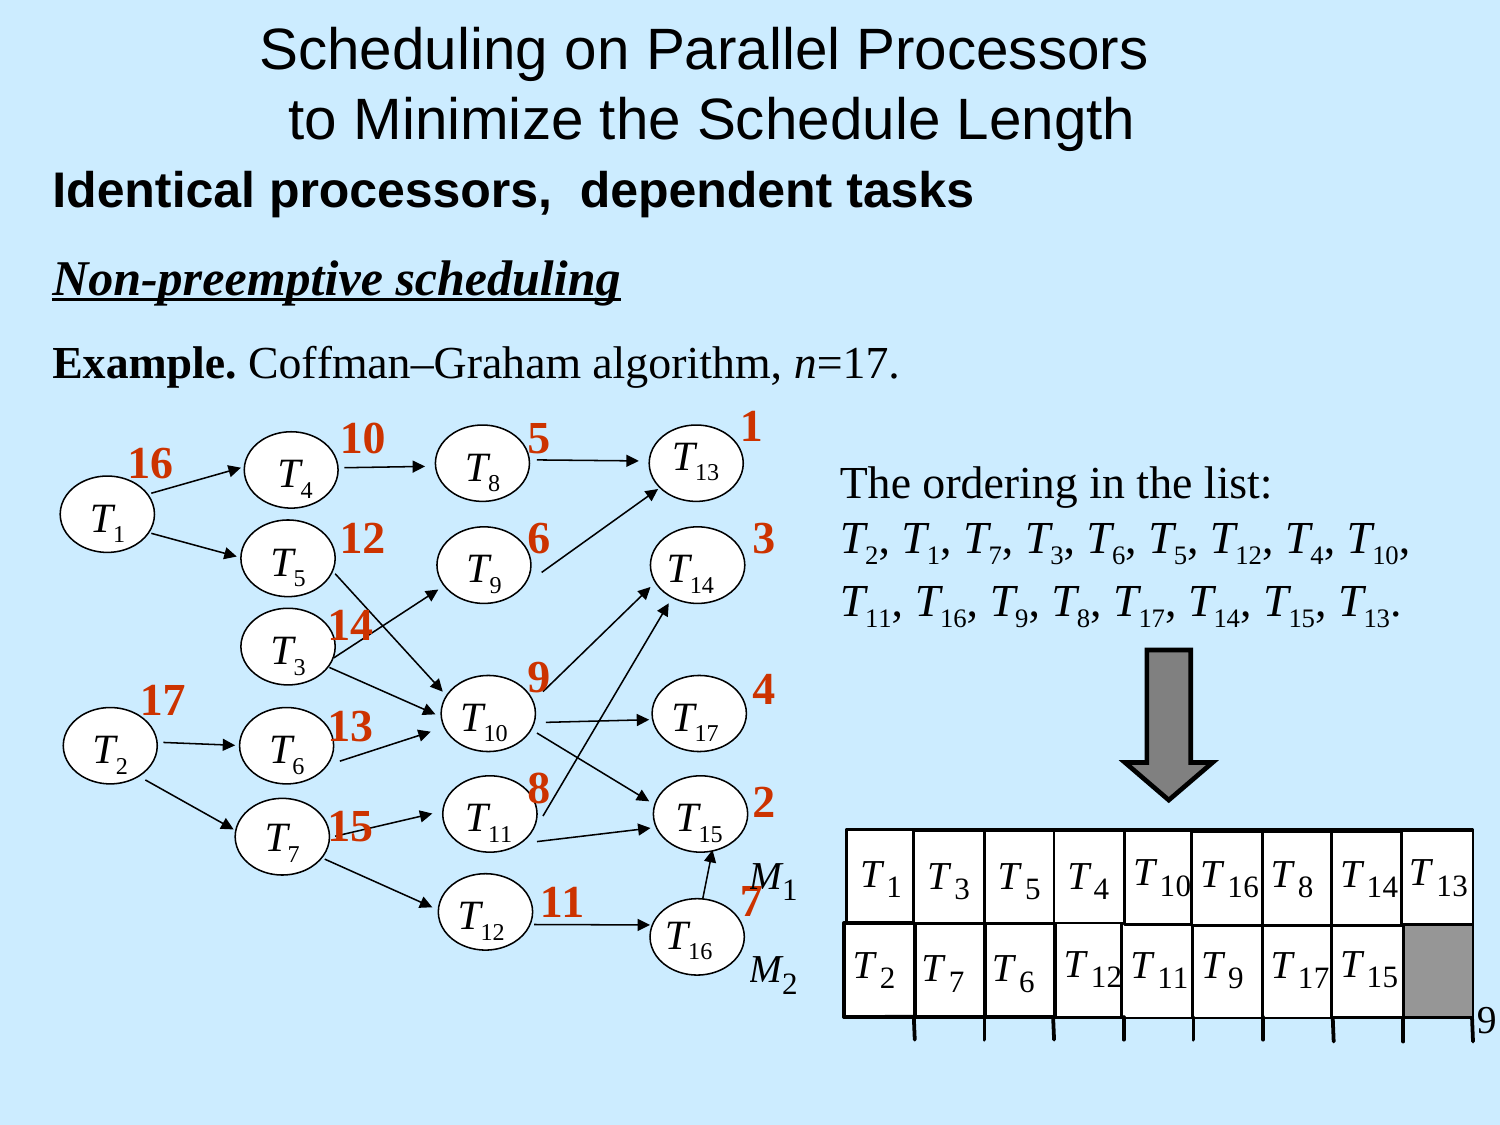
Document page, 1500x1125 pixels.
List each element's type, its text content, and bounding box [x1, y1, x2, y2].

text_box [235, 809, 316, 876]
text_box [151, 499, 155, 529]
title Scheduling on Parallel Processors to Minimize the Schedule Length [0, 0, 1463, 175]
text_box 6 [512, 500, 588, 562]
text_box [653, 794, 660, 834]
text_box 2 [737, 763, 813, 826]
text_box [256, 775, 317, 784]
text_box T5 [255, 526, 338, 588]
text_box [668, 595, 728, 604]
text_box [84, 707, 124, 714]
text_box T10 [445, 682, 538, 744]
text_box The ordering in the list: T2, T1, T7, T3, T6, T5, T12, T4, T10, T11, T16, T9, T8, T17, T14, T15, T13. [824, 445, 1476, 641]
text_box [258, 588, 312, 597]
text_box [464, 775, 512, 782]
text_box 1 [725, 396, 801, 449]
text_box [60, 486, 75, 542]
text_box [63, 718, 77, 773]
text_box T2 [77, 714, 151, 775]
text_box [456, 942, 515, 951]
text_box T9 [451, 533, 538, 595]
text_box T4 [262, 438, 351, 500]
text_box [435, 435, 450, 491]
text_box [77, 544, 137, 553]
text_box T1 [75, 482, 151, 544]
text_box T14 [651, 533, 751, 595]
text_box [671, 744, 728, 752]
text_box [457, 425, 508, 431]
text_box [244, 440, 321, 509]
text_box T3 [255, 615, 338, 677]
text_box T15 [660, 782, 751, 844]
text_box T8 [450, 431, 526, 493]
text_box [461, 675, 512, 682]
text_box [453, 493, 512, 502]
text_box [738, 713, 747, 736]
text_box Non-preemptive scheduling [37, 237, 1500, 313]
text_box [259, 677, 317, 685]
text_box [82, 476, 112, 482]
text_box T7 [249, 802, 326, 864]
chart [750, 828, 1500, 1051]
text_box [325, 749, 334, 768]
text_box [672, 675, 726, 682]
text_box [442, 793, 450, 835]
text_box T11 [450, 782, 538, 844]
text_box [454, 595, 514, 604]
text_box [458, 526, 510, 533]
text_box [240, 619, 255, 674]
text_box T17 [656, 682, 738, 744]
text_box 12 [324, 500, 438, 562]
text_box [672, 526, 724, 533]
text_box 17 [124, 662, 238, 724]
text_box [671, 844, 730, 853]
text_box [459, 873, 512, 880]
text_box 10 [324, 399, 426, 462]
text_box [460, 844, 519, 853]
text_box [649, 442, 657, 485]
text_box 11 [524, 863, 638, 926]
text_box 9 [512, 638, 588, 701]
text_box 13 [312, 687, 426, 749]
text_box 15 [312, 787, 426, 849]
text_box [660, 961, 734, 976]
text_box [260, 707, 312, 714]
text_box [262, 519, 314, 526]
text_box [438, 897, 442, 927]
text_box 5 [512, 399, 588, 462]
text_box [652, 698, 656, 729]
text_box [674, 775, 727, 782]
text_box [1125, 650, 1213, 801]
text_box [240, 530, 255, 586]
text_box [265, 431, 317, 438]
text_box 14 [312, 587, 426, 649]
text_box 7 [725, 862, 750, 924]
text_box T16 [650, 899, 744, 961]
text_box [526, 462, 530, 478]
text_box 3 [737, 500, 813, 562]
text_box [262, 798, 303, 802]
text_box [436, 537, 451, 593]
text_box Identical processors, dependent tasks [37, 149, 1500, 226]
text_box T12 [442, 880, 538, 942]
text_box 16 [112, 425, 226, 487]
text_box [239, 718, 254, 774]
text_box [80, 775, 141, 784]
text_box [460, 744, 517, 752]
text_box Example. Coffman–Graham algorithm, n=17. [37, 324, 1500, 396]
text_box [151, 726, 158, 765]
text_box [441, 698, 445, 729]
text_box 4 [737, 651, 813, 713]
text_box T13 [657, 420, 754, 493]
text_box T6 [254, 714, 325, 775]
text_box [261, 608, 312, 615]
text_box 8 [512, 750, 588, 812]
text_box [666, 493, 726, 502]
